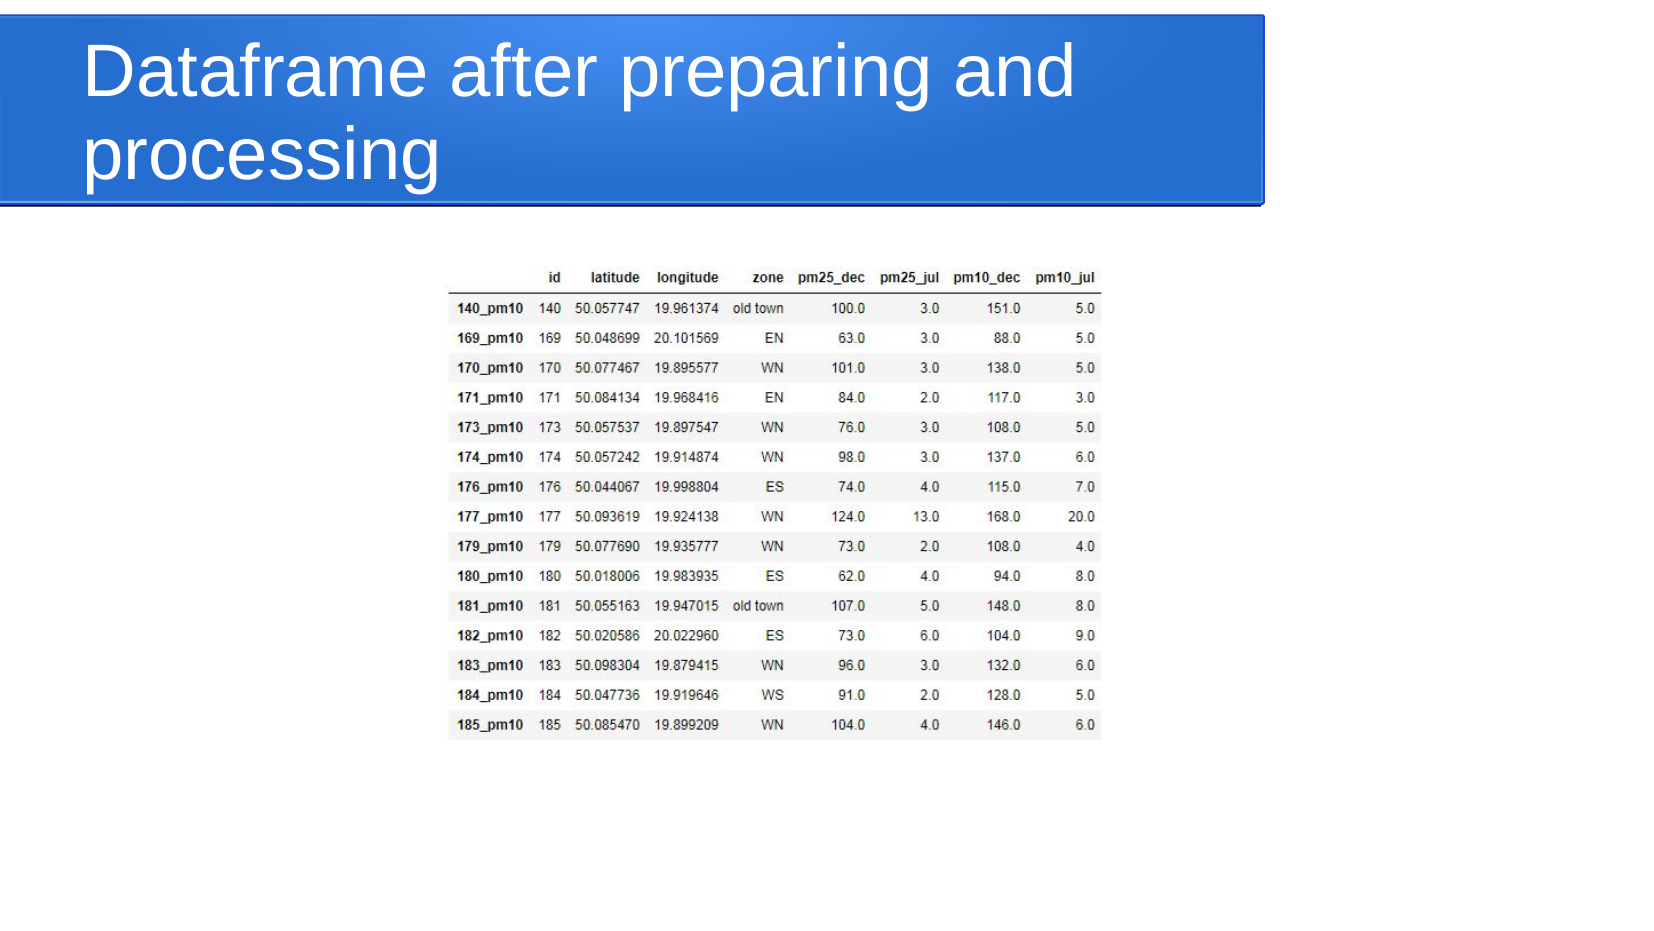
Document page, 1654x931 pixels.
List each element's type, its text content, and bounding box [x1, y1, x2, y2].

picture [443, 248, 1210, 740]
title Dataframe after preparing and processing [82, 29, 1235, 196]
